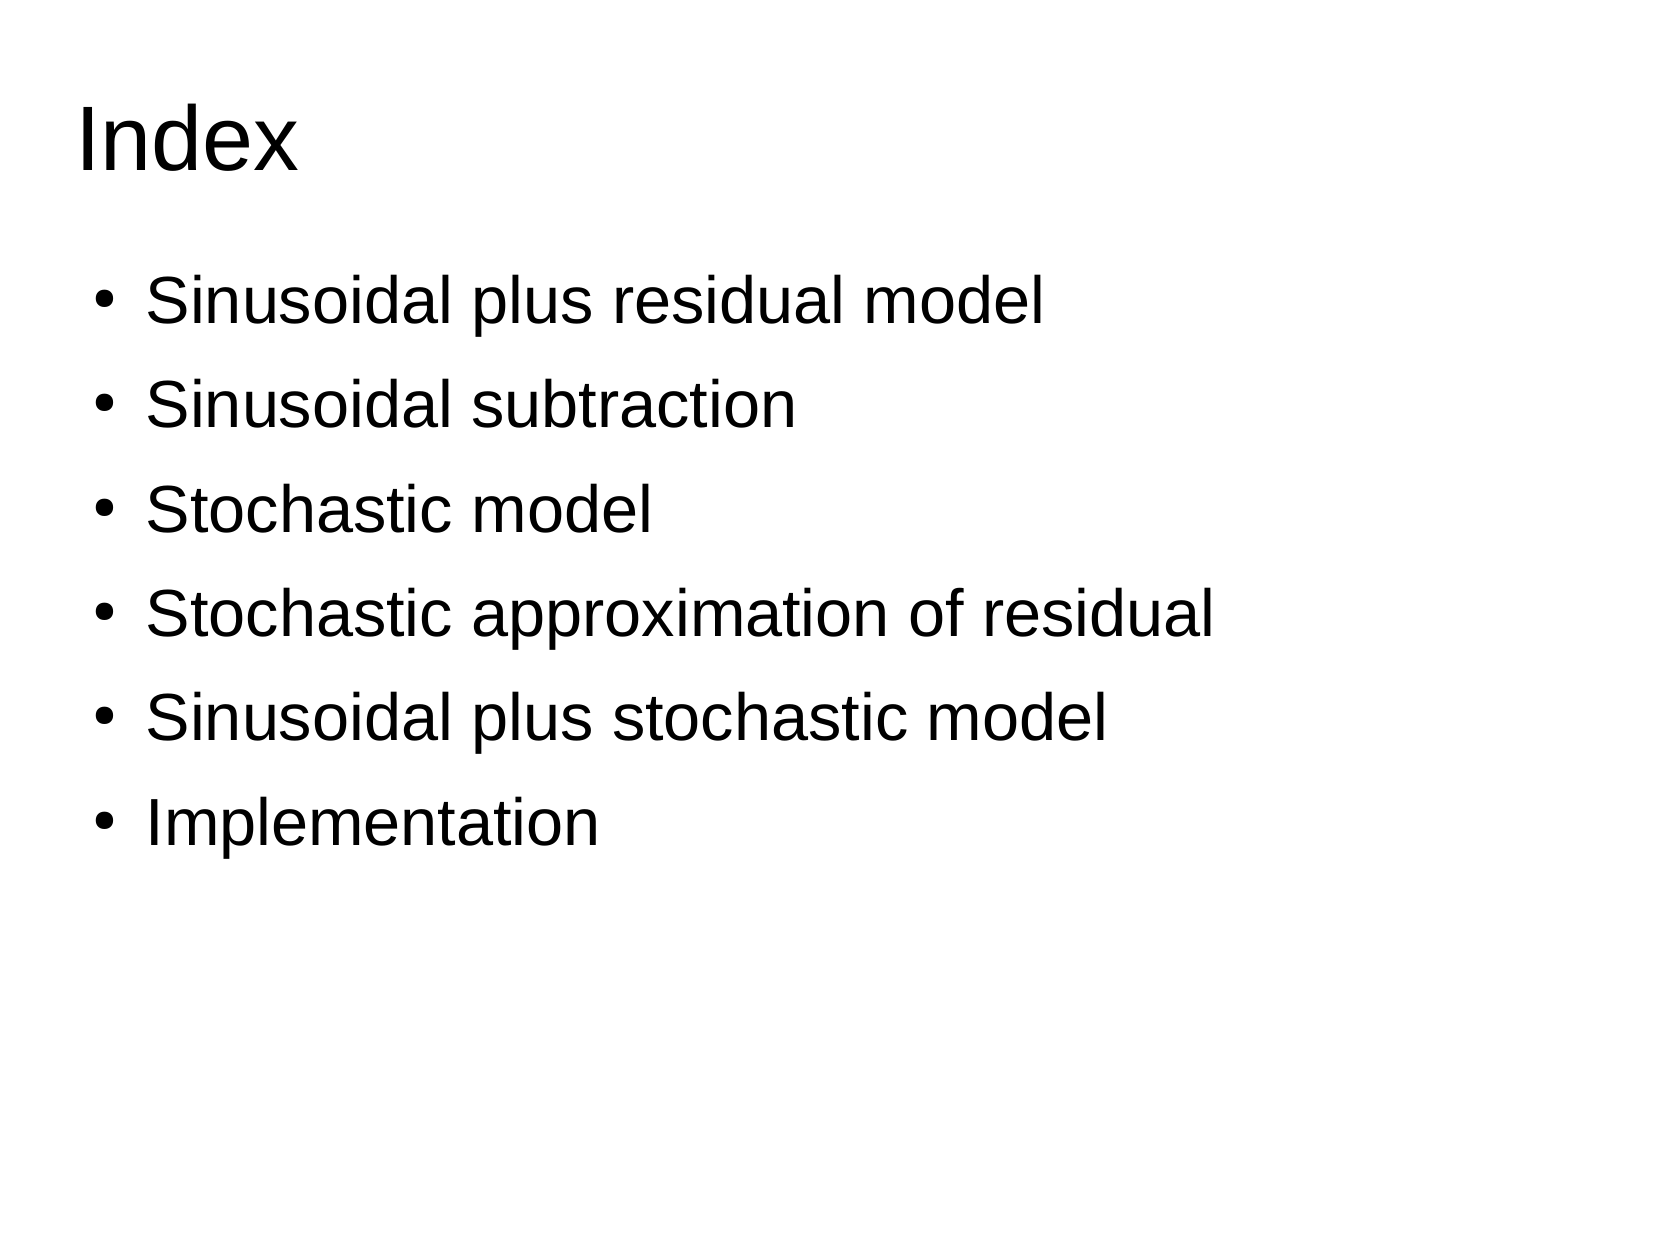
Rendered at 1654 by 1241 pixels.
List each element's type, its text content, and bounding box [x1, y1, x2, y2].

title Index [75, 44, 1425, 233]
list Sinusoidal plus residual model Sinusoidal subtraction Stochastic model Stochastic approximation of residual Sinusoidal plus stochastic model Implementation [75, 263, 1425, 916]
